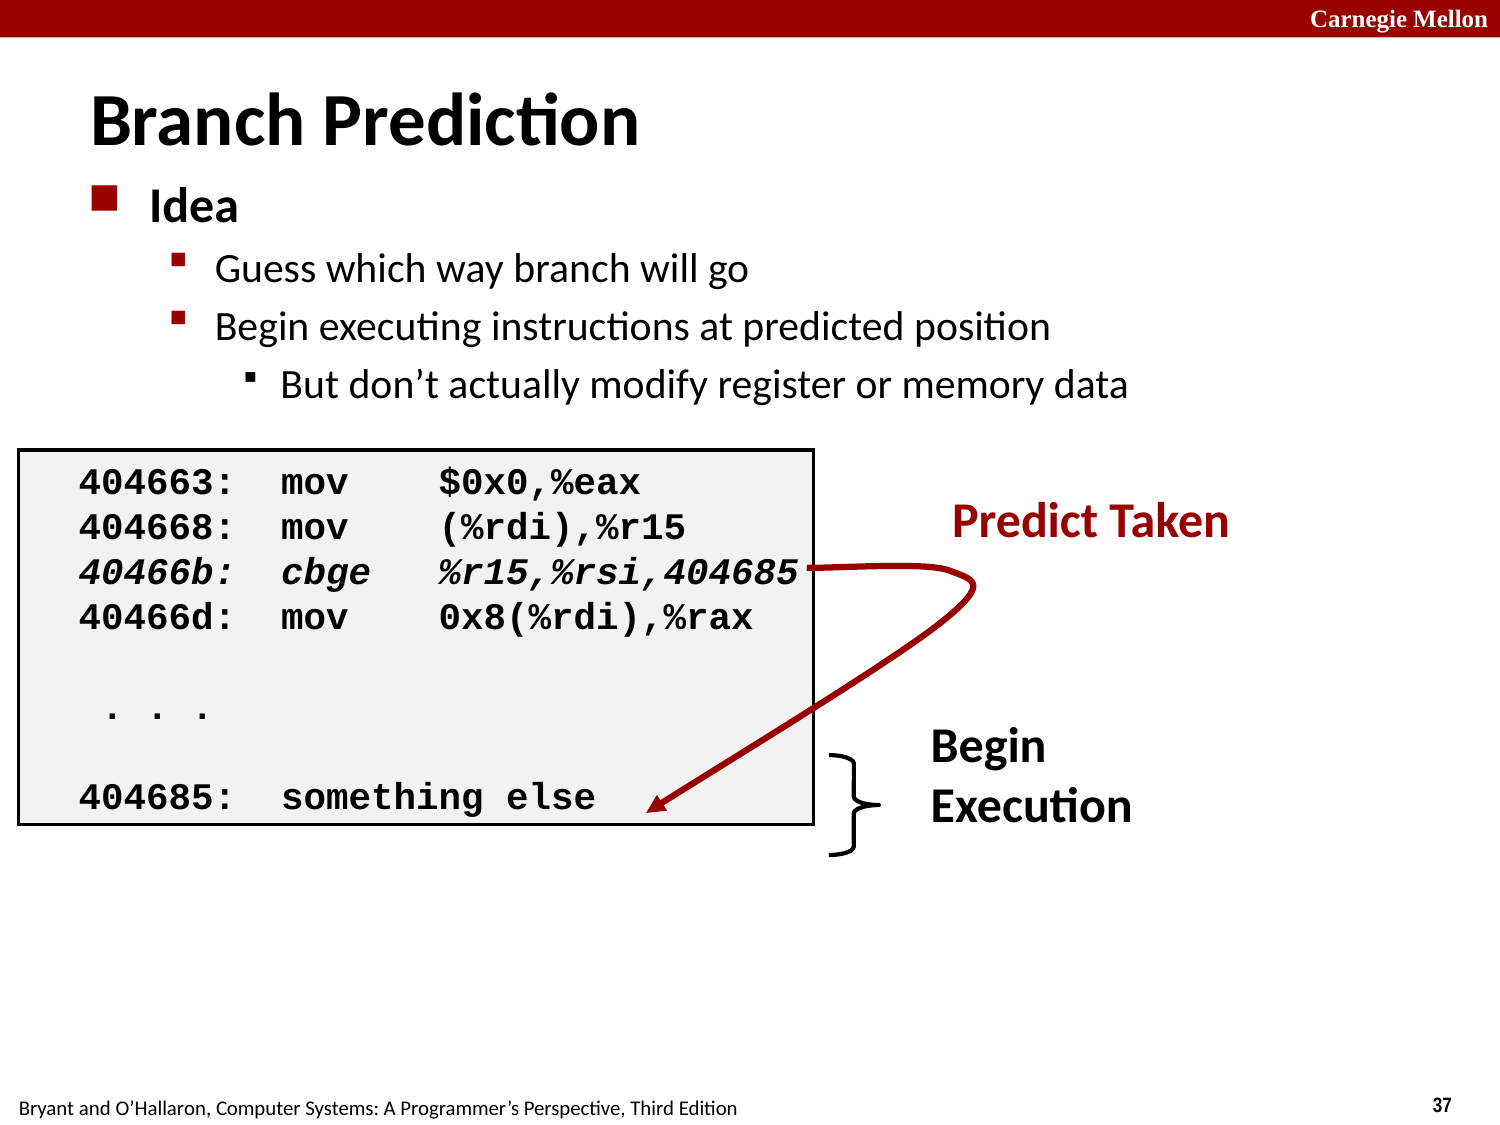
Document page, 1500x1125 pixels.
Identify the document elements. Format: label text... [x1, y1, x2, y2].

list Idea Guess which way branch will go Begin executing instructions at predicted position But don’t actually modify register or memory data [77, 164, 1441, 500]
title Branch Prediction [75, 68, 1000, 163]
text_box Predict Taken [937, 479, 1245, 555]
text_box 404663: mov $0x0,%eax 404668: mov (%rdi),%r15 40466b: cbge %r15,%rsi,404685 40466d: mov 0x8(%rdi),%rax . . . 404685: something else [18, 449, 814, 825]
text_box Begin Execution [915, 705, 1148, 840]
